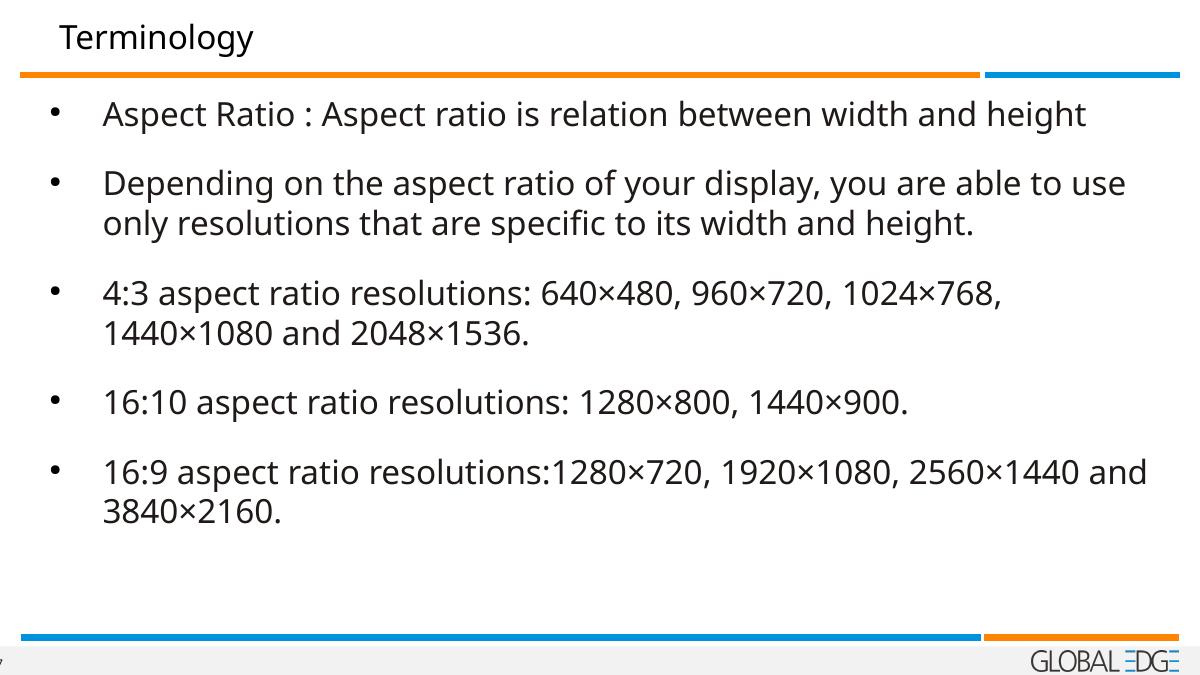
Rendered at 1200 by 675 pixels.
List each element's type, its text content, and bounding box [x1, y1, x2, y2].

picture [1031, 650, 1179, 672]
list Aspect Ratio : Aspect ratio is relation between width and height Depending on the aspect ratio of your display, you are able to use only resolutions that are specific to its width and height. 4:3 aspect ratio resolutions: 640×480, 960×720, 1024×768, 1440×1080 and 2048×1536. 16:10 aspect ratio resolutions: 1280×800, 1440×900. 16:9 aspect ratio resolutions:1280×720, 1920×1080, 2560×1440 and 3840×2160. [20, 87, 1179, 628]
title Terminology [12, 9, 1088, 63]
